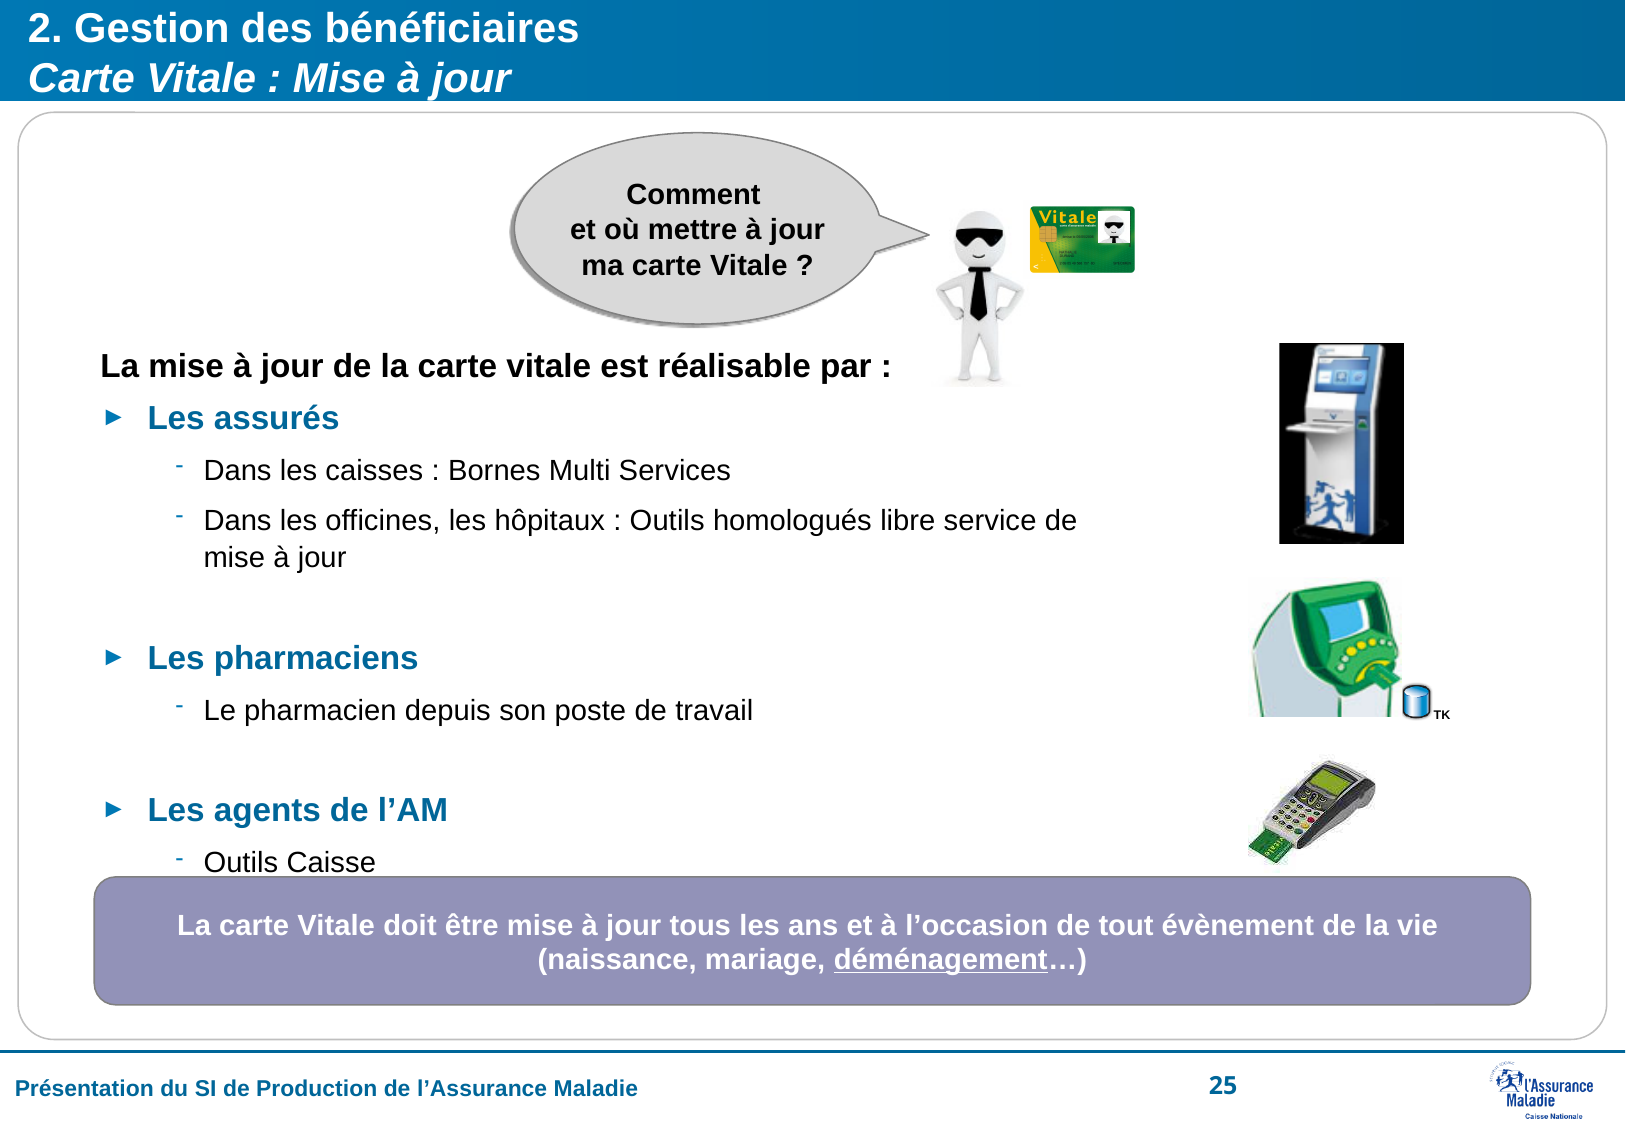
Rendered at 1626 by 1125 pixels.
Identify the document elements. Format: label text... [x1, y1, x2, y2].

picture [1248, 746, 1376, 874]
picture [1248, 577, 1433, 721]
title 2. Gestion des bénéficiaires Carte Vitale : Mise à jour [12, 3, 1595, 99]
text_box Comment et où mettre à jour ma carte Vitale ? [514, 132, 930, 325]
text_box La carte Vitale doit être mise à jour tous les ans et à l’occasion de tout évènement de la vie (naissance, mariage, déménagement…) [94, 876, 1531, 1005]
picture [1279, 343, 1404, 547]
picture [1484, 1056, 1595, 1120]
text_box La mise à jour de la carte vitale est réalisable par : Les assurés Dans les caisses : Bornes Multi Services Dans les officines, les hôpitaux : Outils homologués libre service de mise à jour Les pharmaciens Le pharmacien depuis son poste de travail Les agents de l’AM Outils Caisse [100, 343, 1094, 879]
text_box TK [1403, 699, 1482, 730]
picture [924, 200, 1139, 387]
